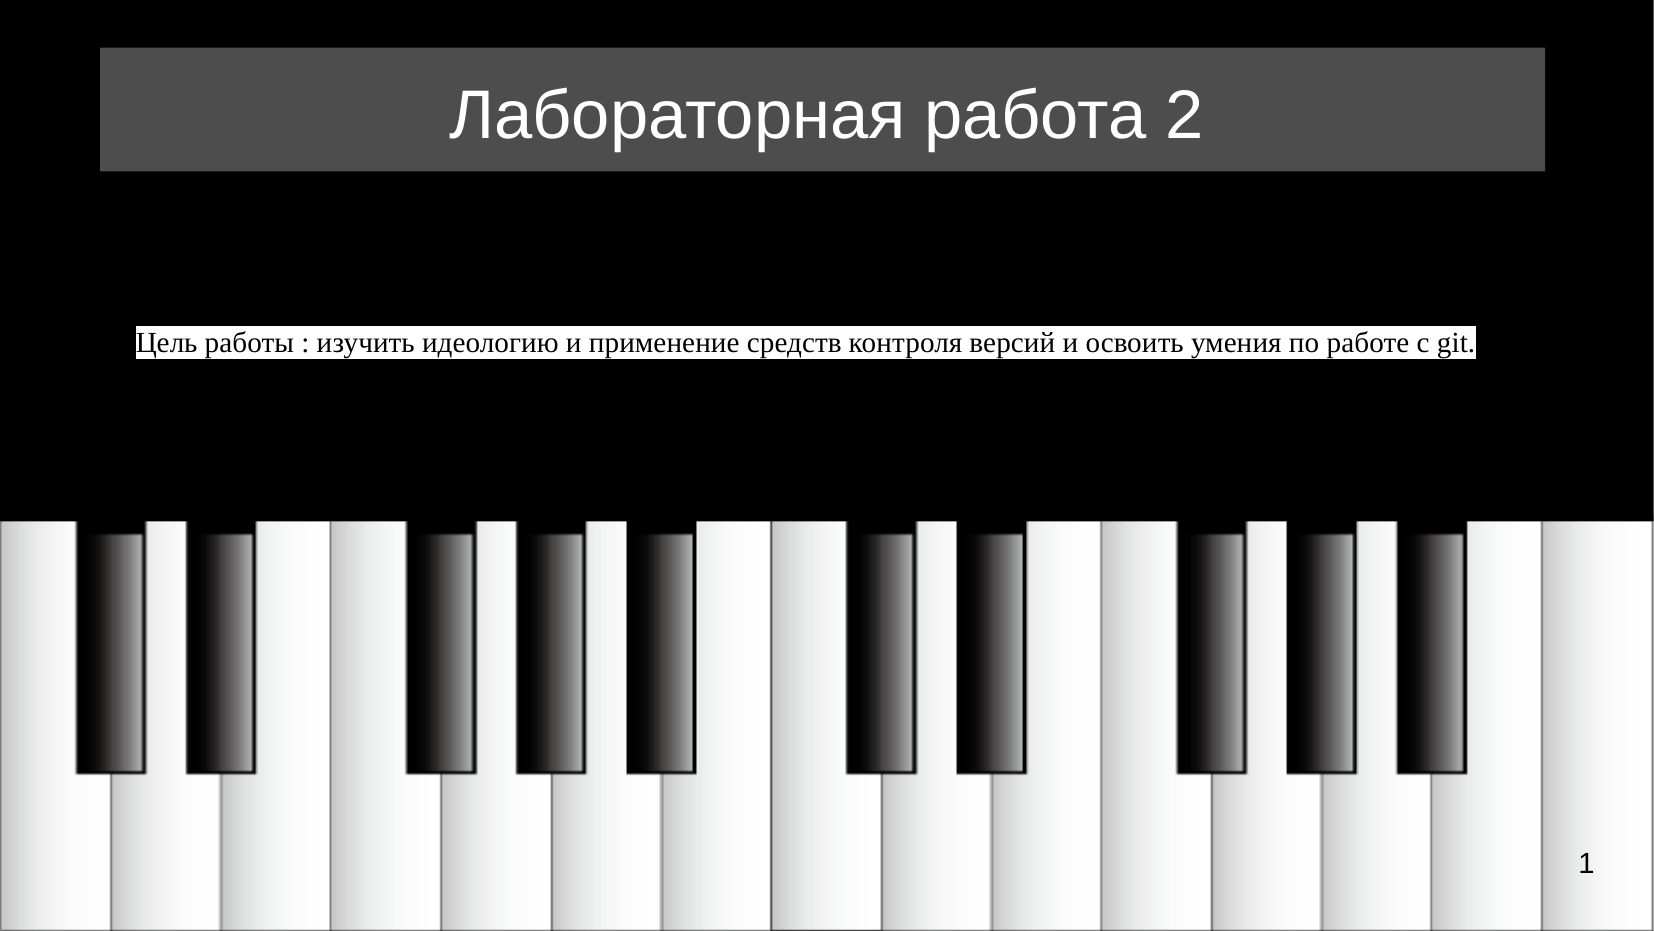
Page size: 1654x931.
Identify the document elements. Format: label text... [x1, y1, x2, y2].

title Лабораторная работа 2 [82, 37, 1571, 193]
subtitle Цель работы : изучить идеологию и применение средств контроля версий и освоить умения по работе с git. [135, 196, 1625, 473]
picture [0, 522, 1654, 931]
